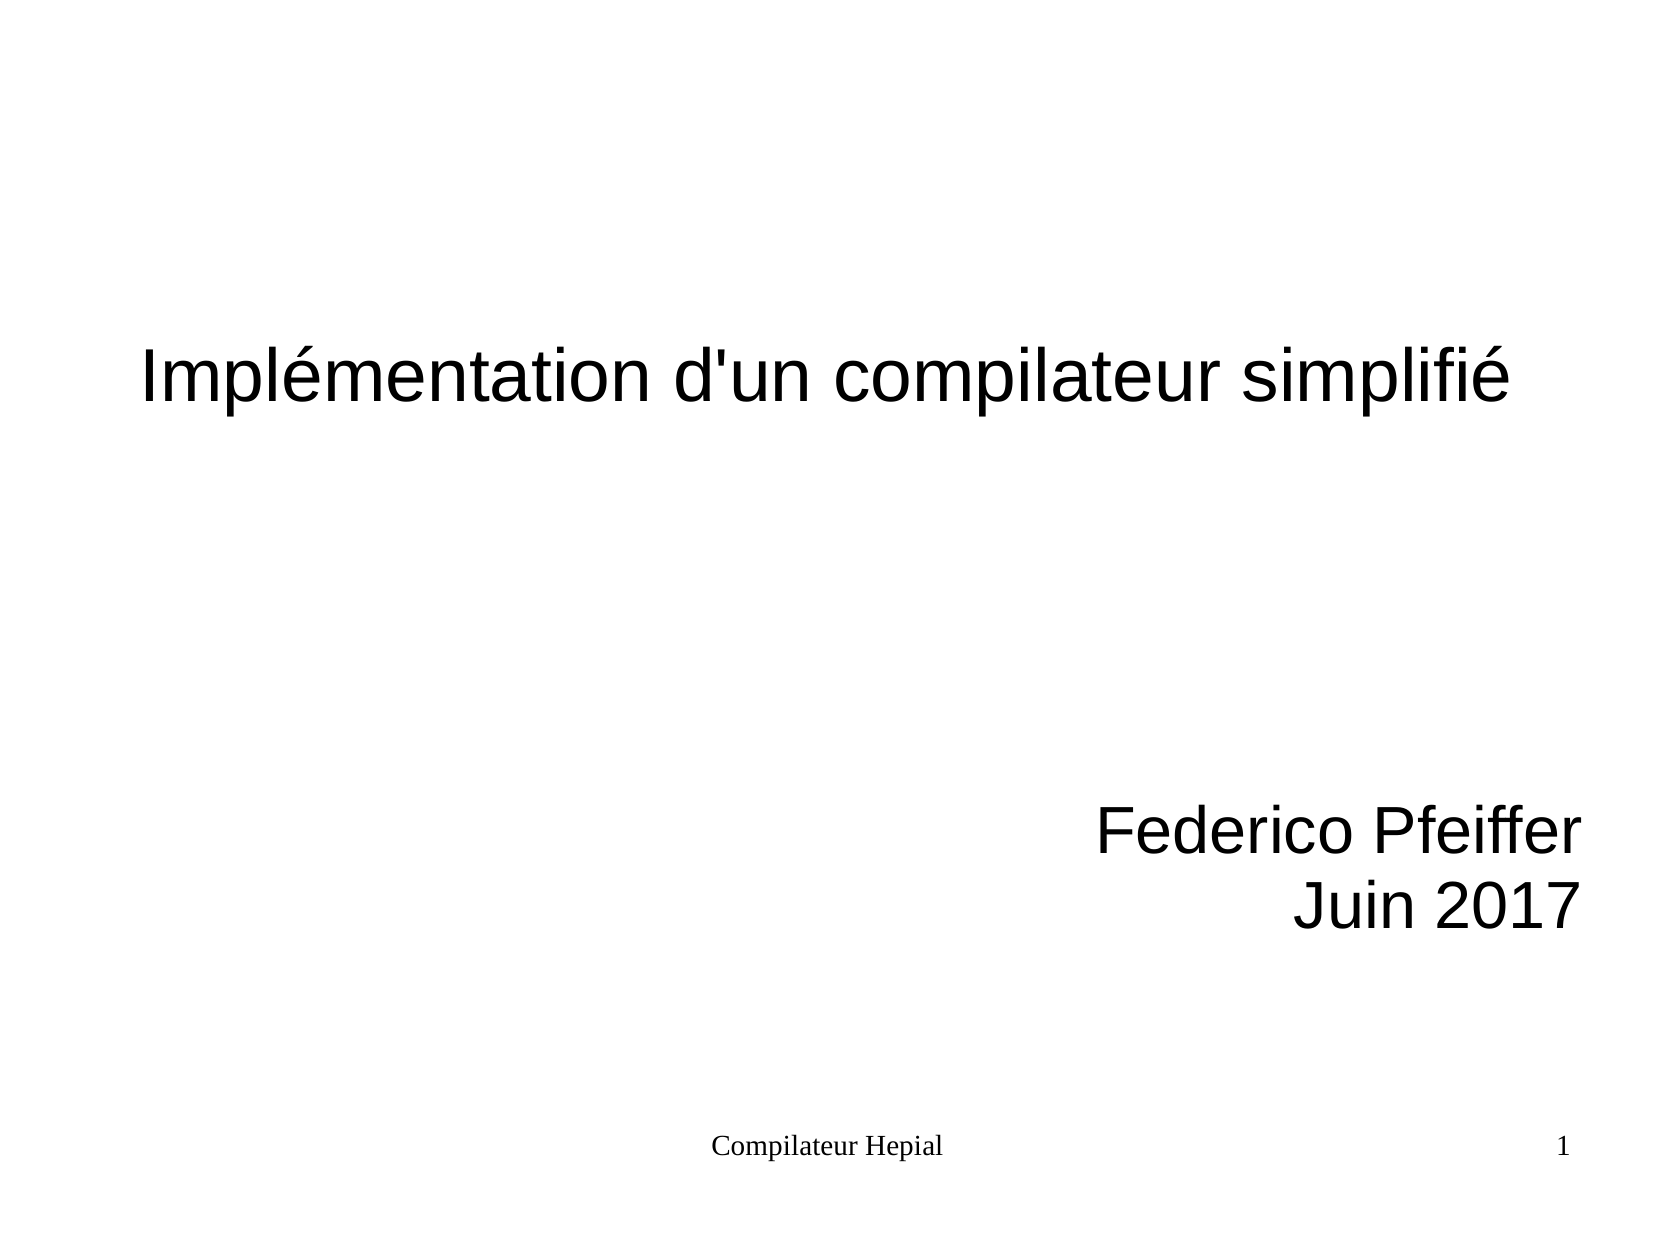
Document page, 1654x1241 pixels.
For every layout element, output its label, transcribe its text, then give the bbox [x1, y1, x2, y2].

subtitle Federico Pfeiffer Juin 2017 [956, 755, 1583, 981]
title Implémentation d'un compilateur simplifié [82, 271, 1571, 479]
